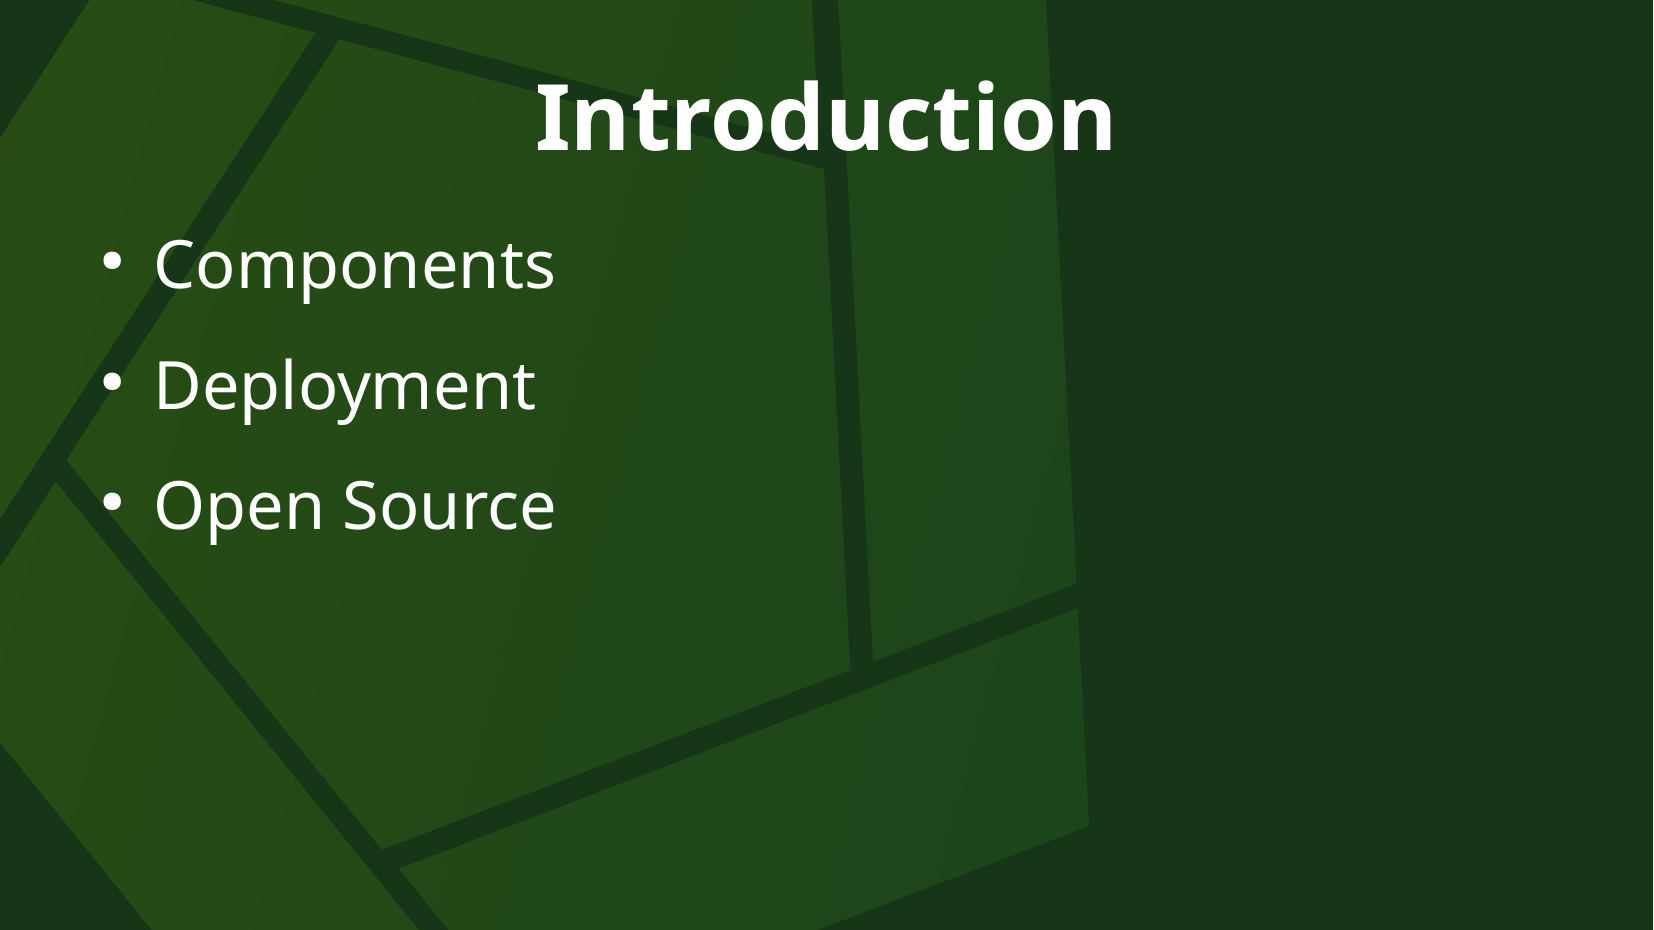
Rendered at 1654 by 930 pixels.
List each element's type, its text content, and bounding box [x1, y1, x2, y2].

title Introduction [82, 37, 1571, 193]
list Components Deployment Open Source [82, 217, 1571, 757]
